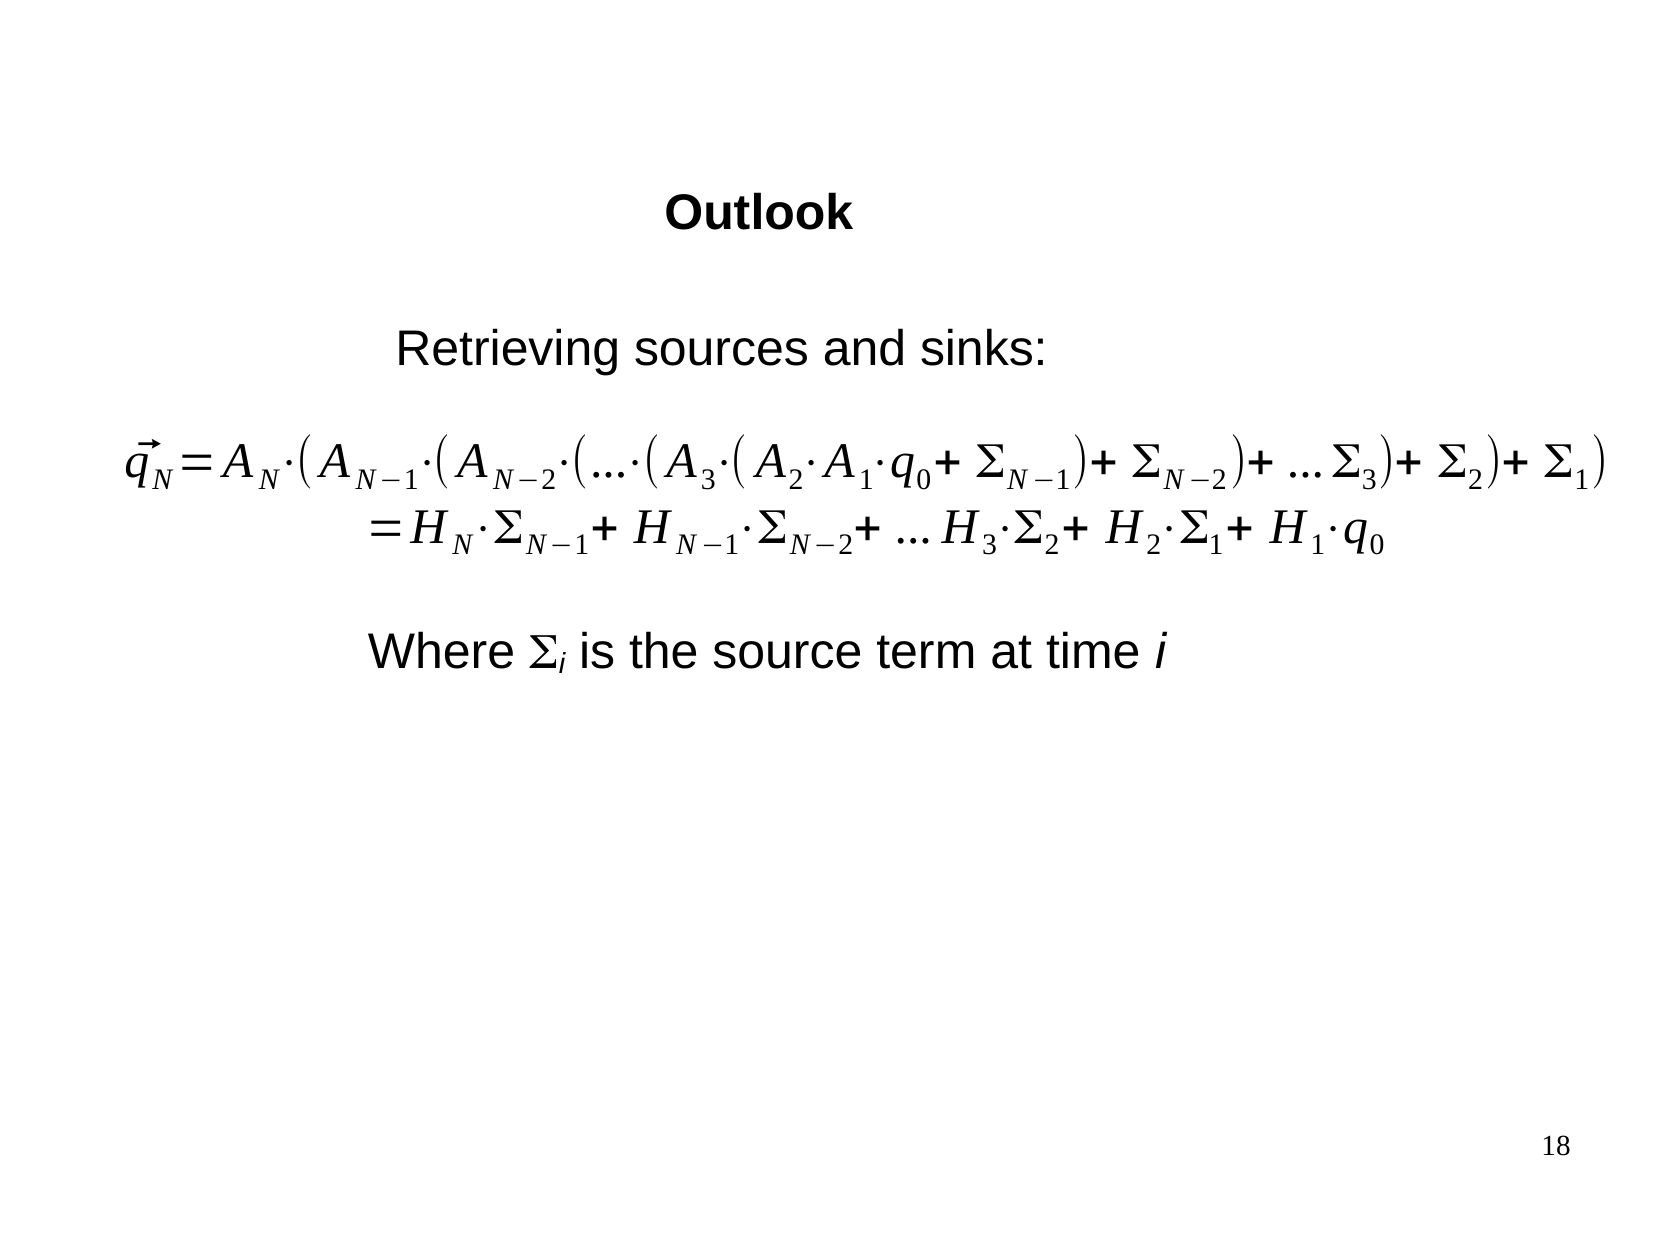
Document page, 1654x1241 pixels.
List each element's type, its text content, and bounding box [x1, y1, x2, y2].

chart [118, 432, 1614, 562]
text_box Outlook [649, 177, 869, 250]
text_box Where Si is the source term at time i [353, 616, 1182, 709]
text_box Retrieving sources and sinks: [380, 313, 1063, 384]
